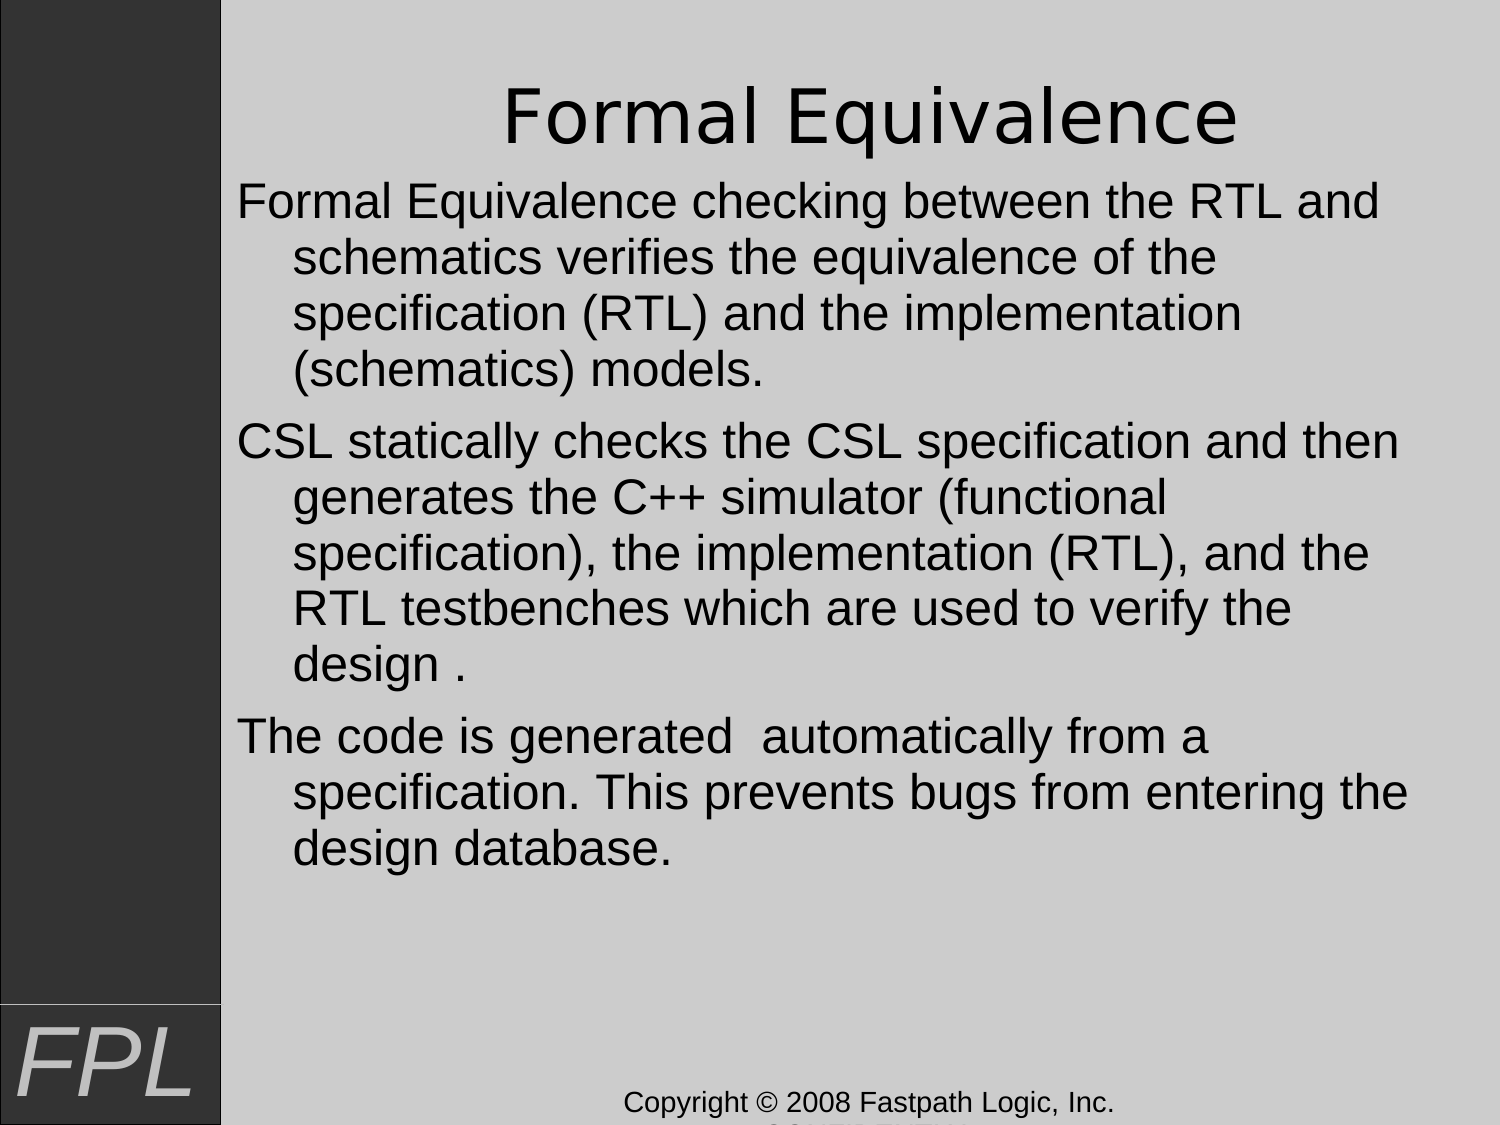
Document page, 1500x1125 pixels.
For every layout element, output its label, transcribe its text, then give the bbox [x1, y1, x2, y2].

title Formal Equivalence [371, 19, 1372, 173]
list Formal Equivalence checking between the RTL and schematics verifies the equivalence of the specification (RTL) and the implementation (schematics) models. CSL statically checks the CSL specification and then generates the C++ simulator (functional specification), the implementation (RTL), and the RTL testbenches which are used to verify the design . The code is generated automatically from a specification. This prevents bugs from entering the design database. [236, 173, 1427, 1098]
